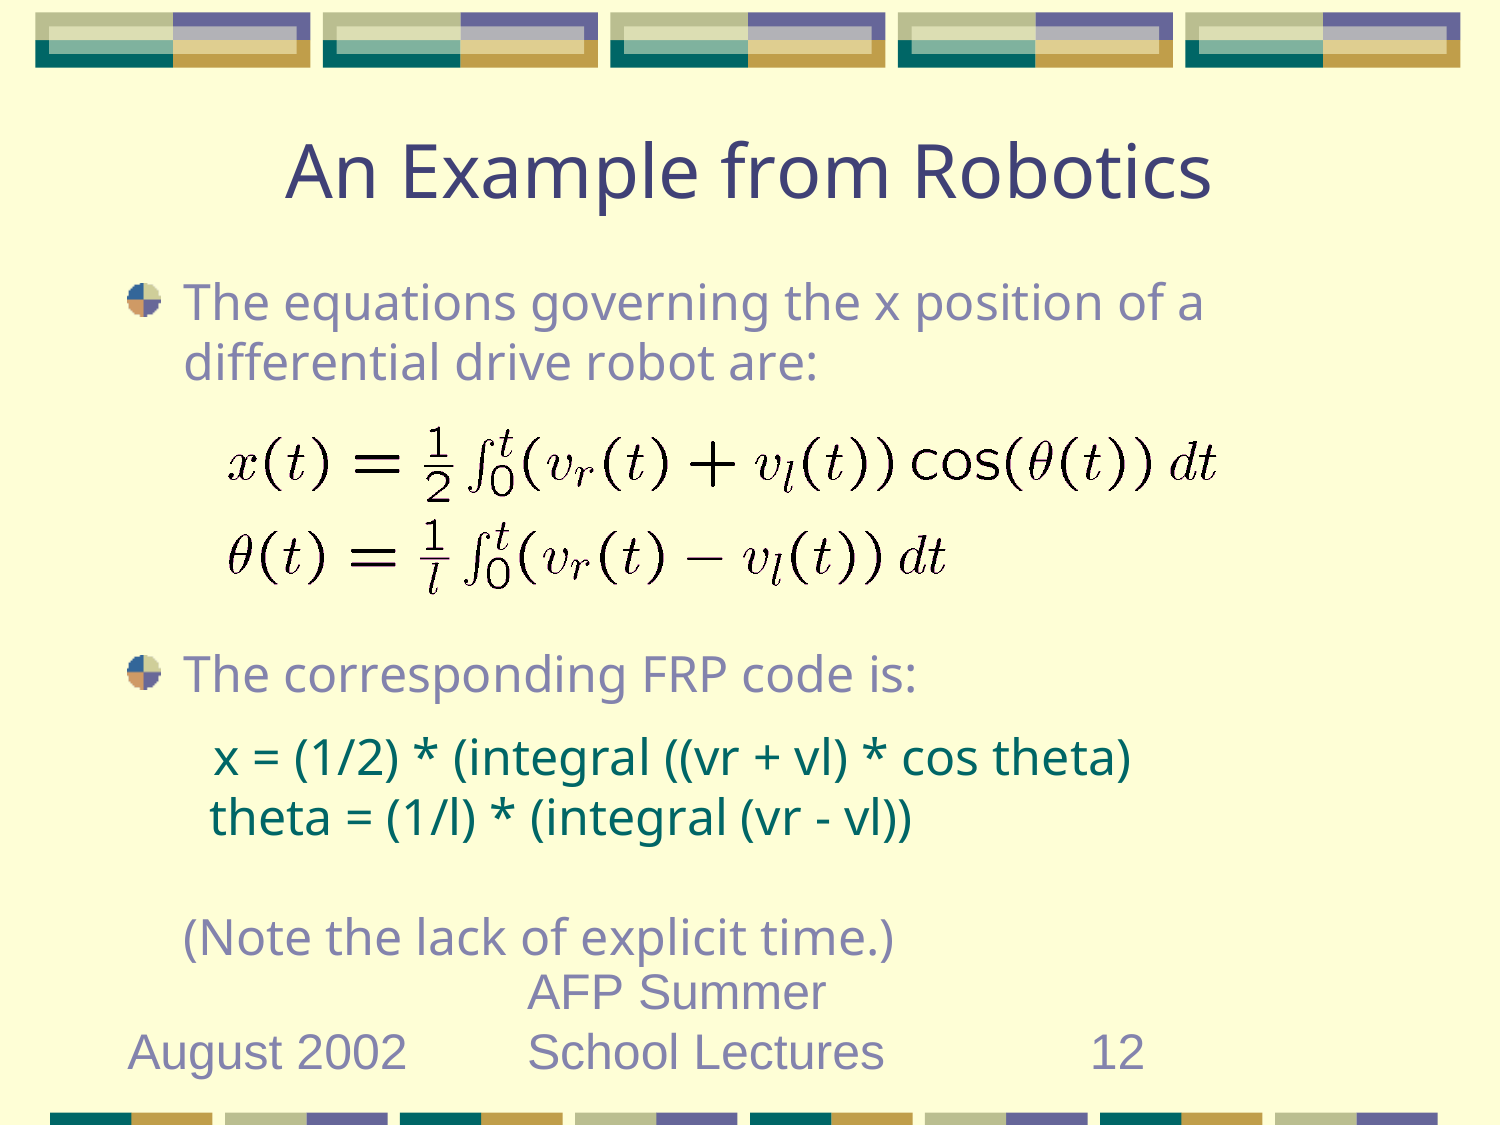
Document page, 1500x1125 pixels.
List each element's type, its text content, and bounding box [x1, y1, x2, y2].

list The equations governing the x position of a differential drive robot are: The corresponding FRP code is: x = (1/2) * (integral ((vr + vl) * cos theta) theta = (1/l) * (integral (vr - vl)) (Note the lack of explicit time.)‏ [112, 262, 1388, 1001]
title An Example from Robotics [112, 99, 1388, 238]
picture [225, 424, 1217, 595]
